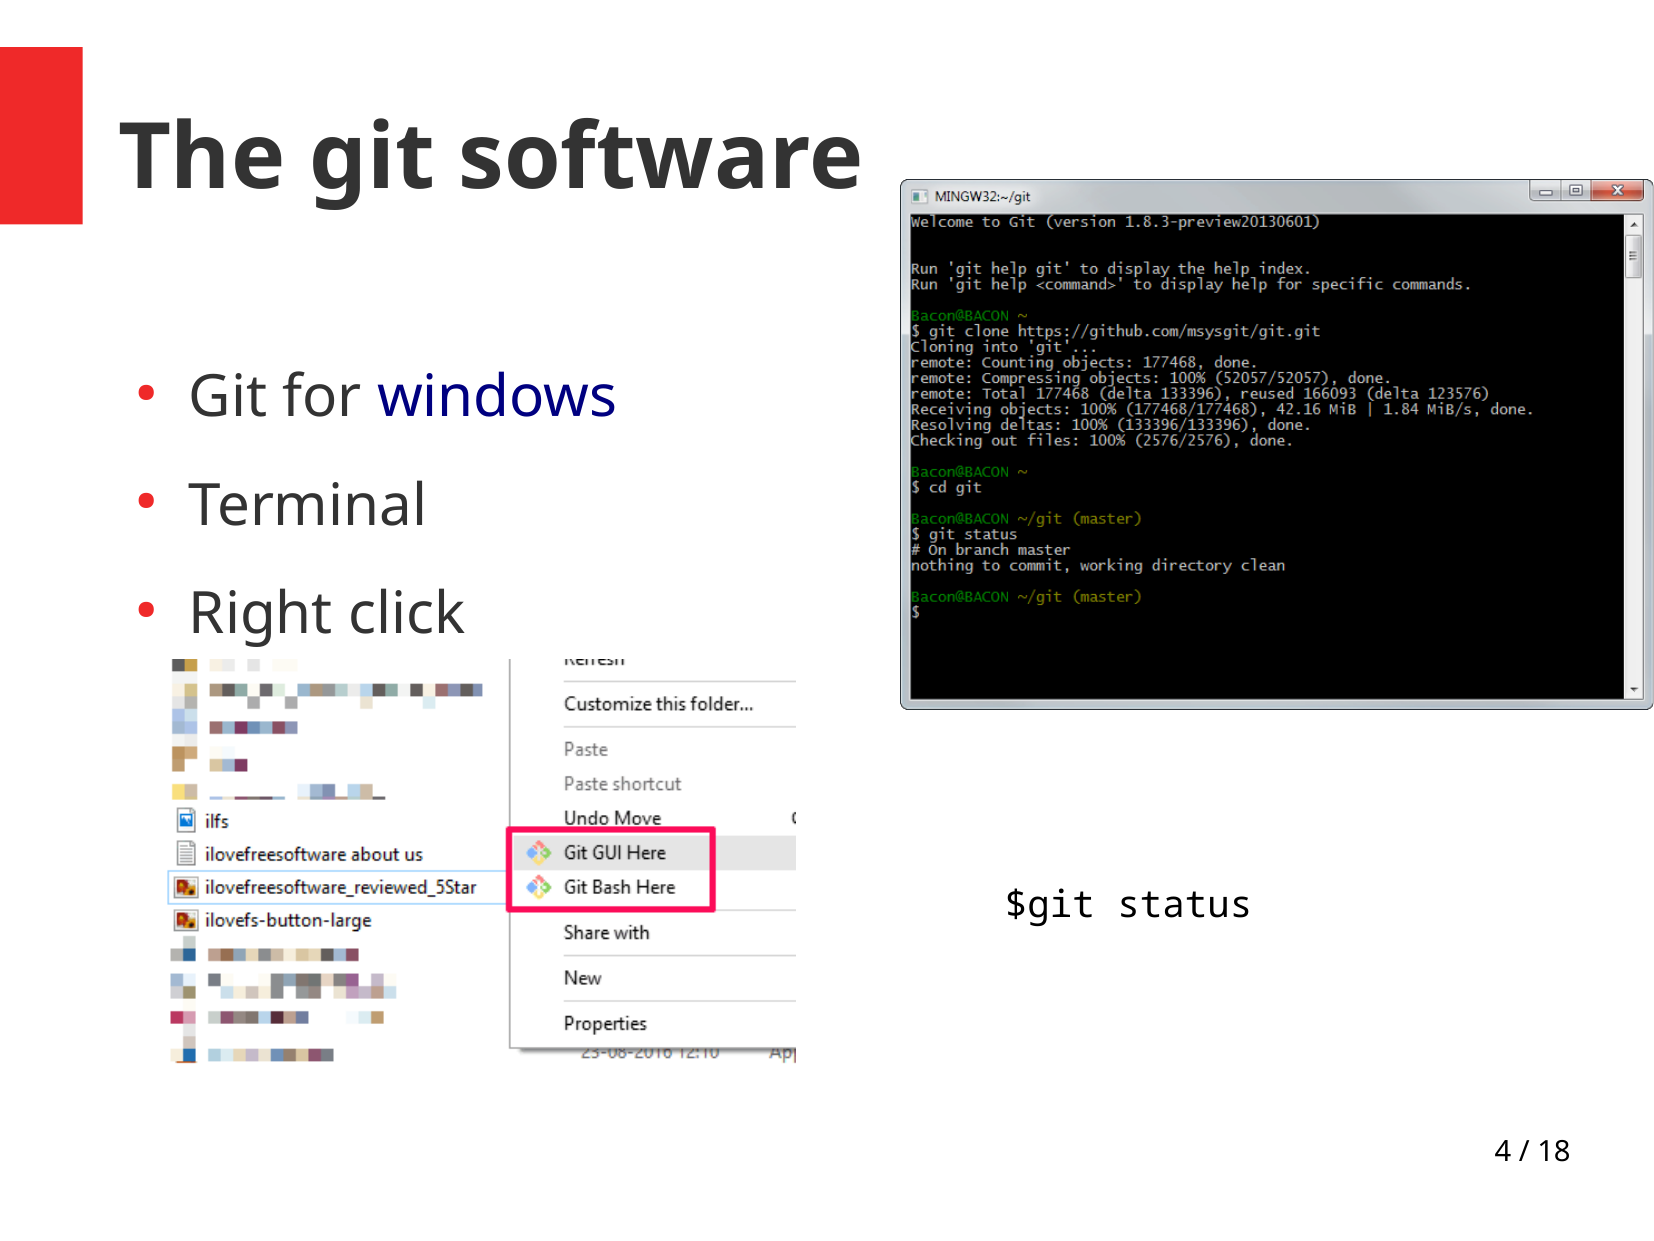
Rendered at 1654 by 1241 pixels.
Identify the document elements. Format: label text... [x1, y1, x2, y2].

picture [163, 659, 796, 1071]
list Git for windows Terminal Right click [118, 354, 1536, 1074]
text_box $git status [990, 870, 1268, 923]
picture [900, 179, 1654, 710]
title The git software [118, 49, 1571, 257]
